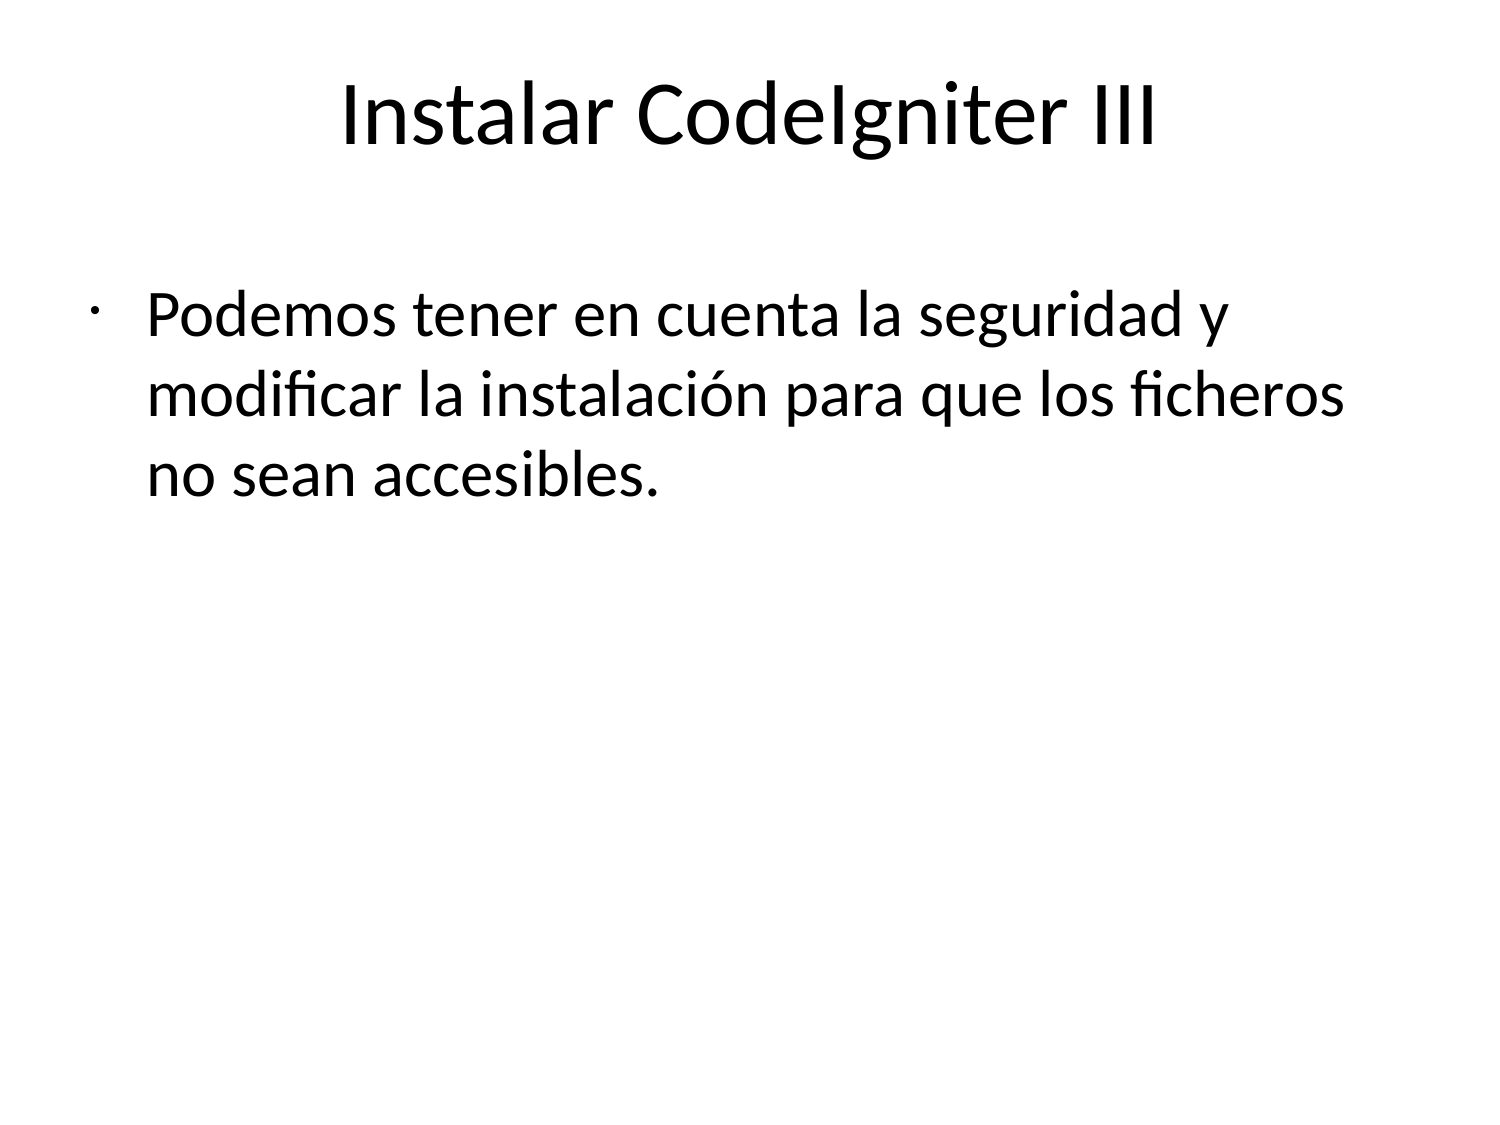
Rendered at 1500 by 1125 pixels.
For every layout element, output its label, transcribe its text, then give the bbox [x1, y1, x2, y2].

title Instalar CodeIgniter III [75, 45, 1425, 233]
list Podemos tener en cuenta la seguridad y modificar la instalación para que los ficheros no sean accesibles. [75, 262, 1425, 1005]
